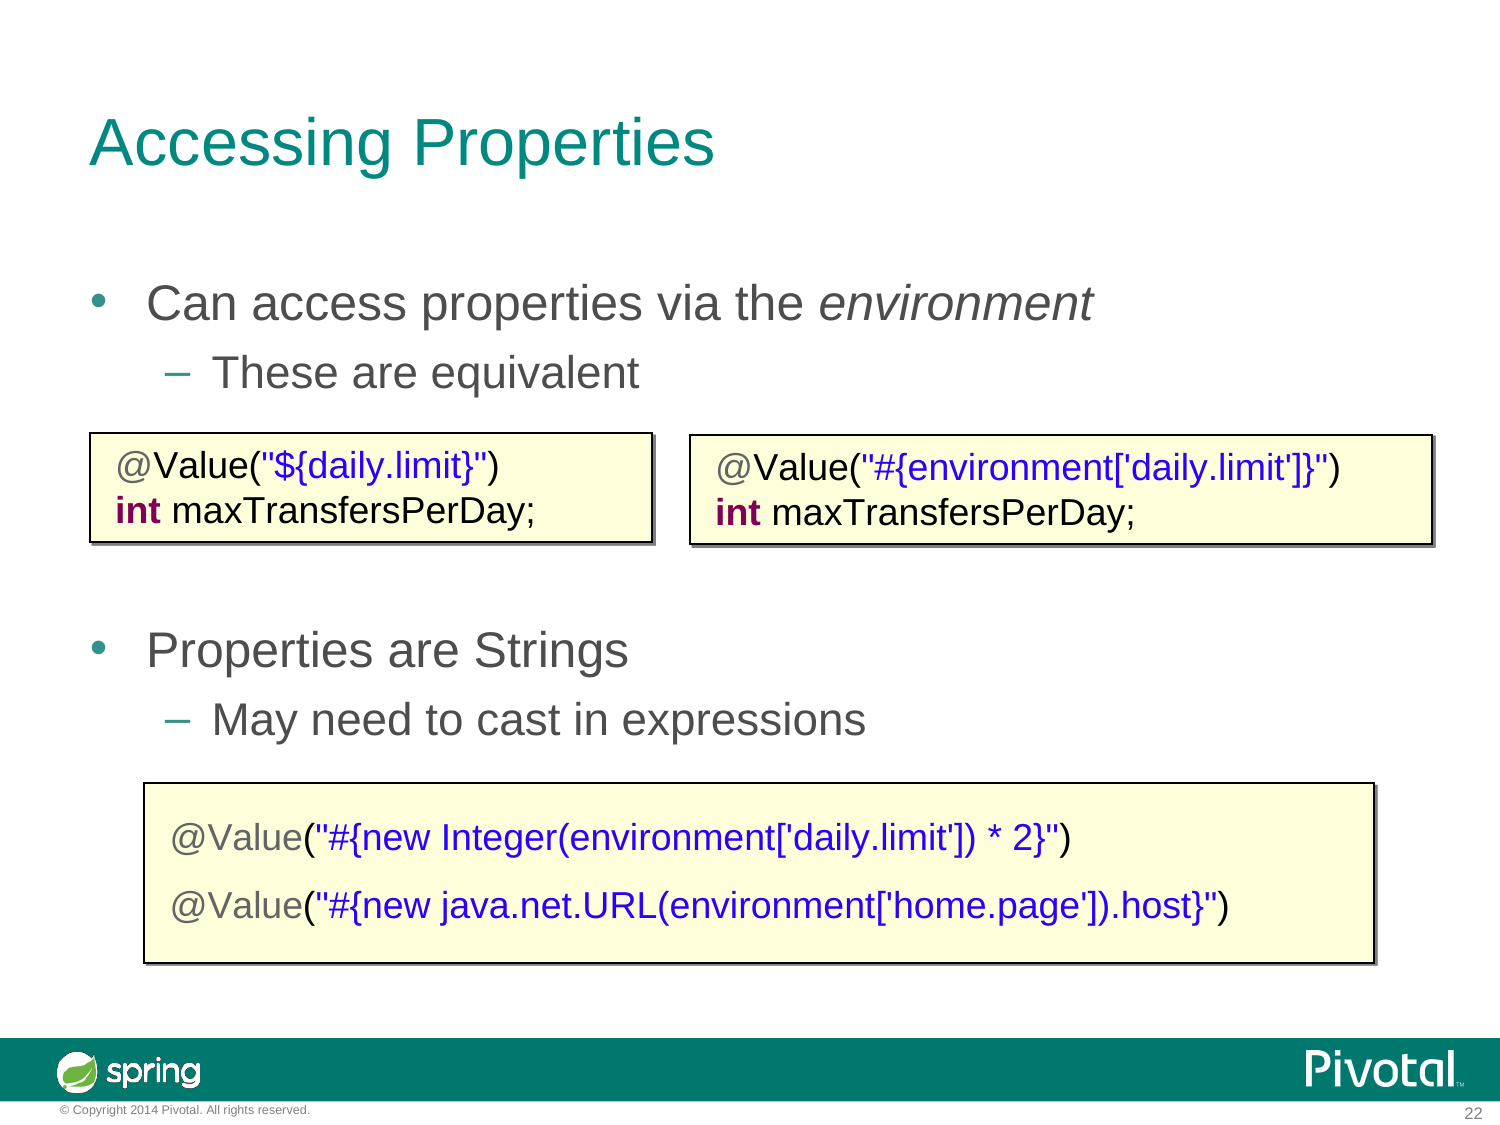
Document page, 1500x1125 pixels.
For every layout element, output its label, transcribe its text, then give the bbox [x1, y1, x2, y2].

list Can access properties via the environment These are equivalent Properties are Strings May need to cast in expressions [75, 262, 1426, 931]
picture [32, 1041, 210, 1103]
picture [1306, 1050, 1464, 1087]
text_box @Value("${daily.limit}") int maxTransfersPerDay; [90, 433, 652, 543]
text_box @Value("#{new Integer(environment['daily.limit']) * 2}") @Value("#{new java.net.URL(environment['home.page']).host}") [144, 783, 1375, 963]
title Accessing Properties [75, 45, 1426, 233]
text_box @Value("#{environment['daily.limit']}") int maxTransfersPerDay; [690, 435, 1432, 544]
